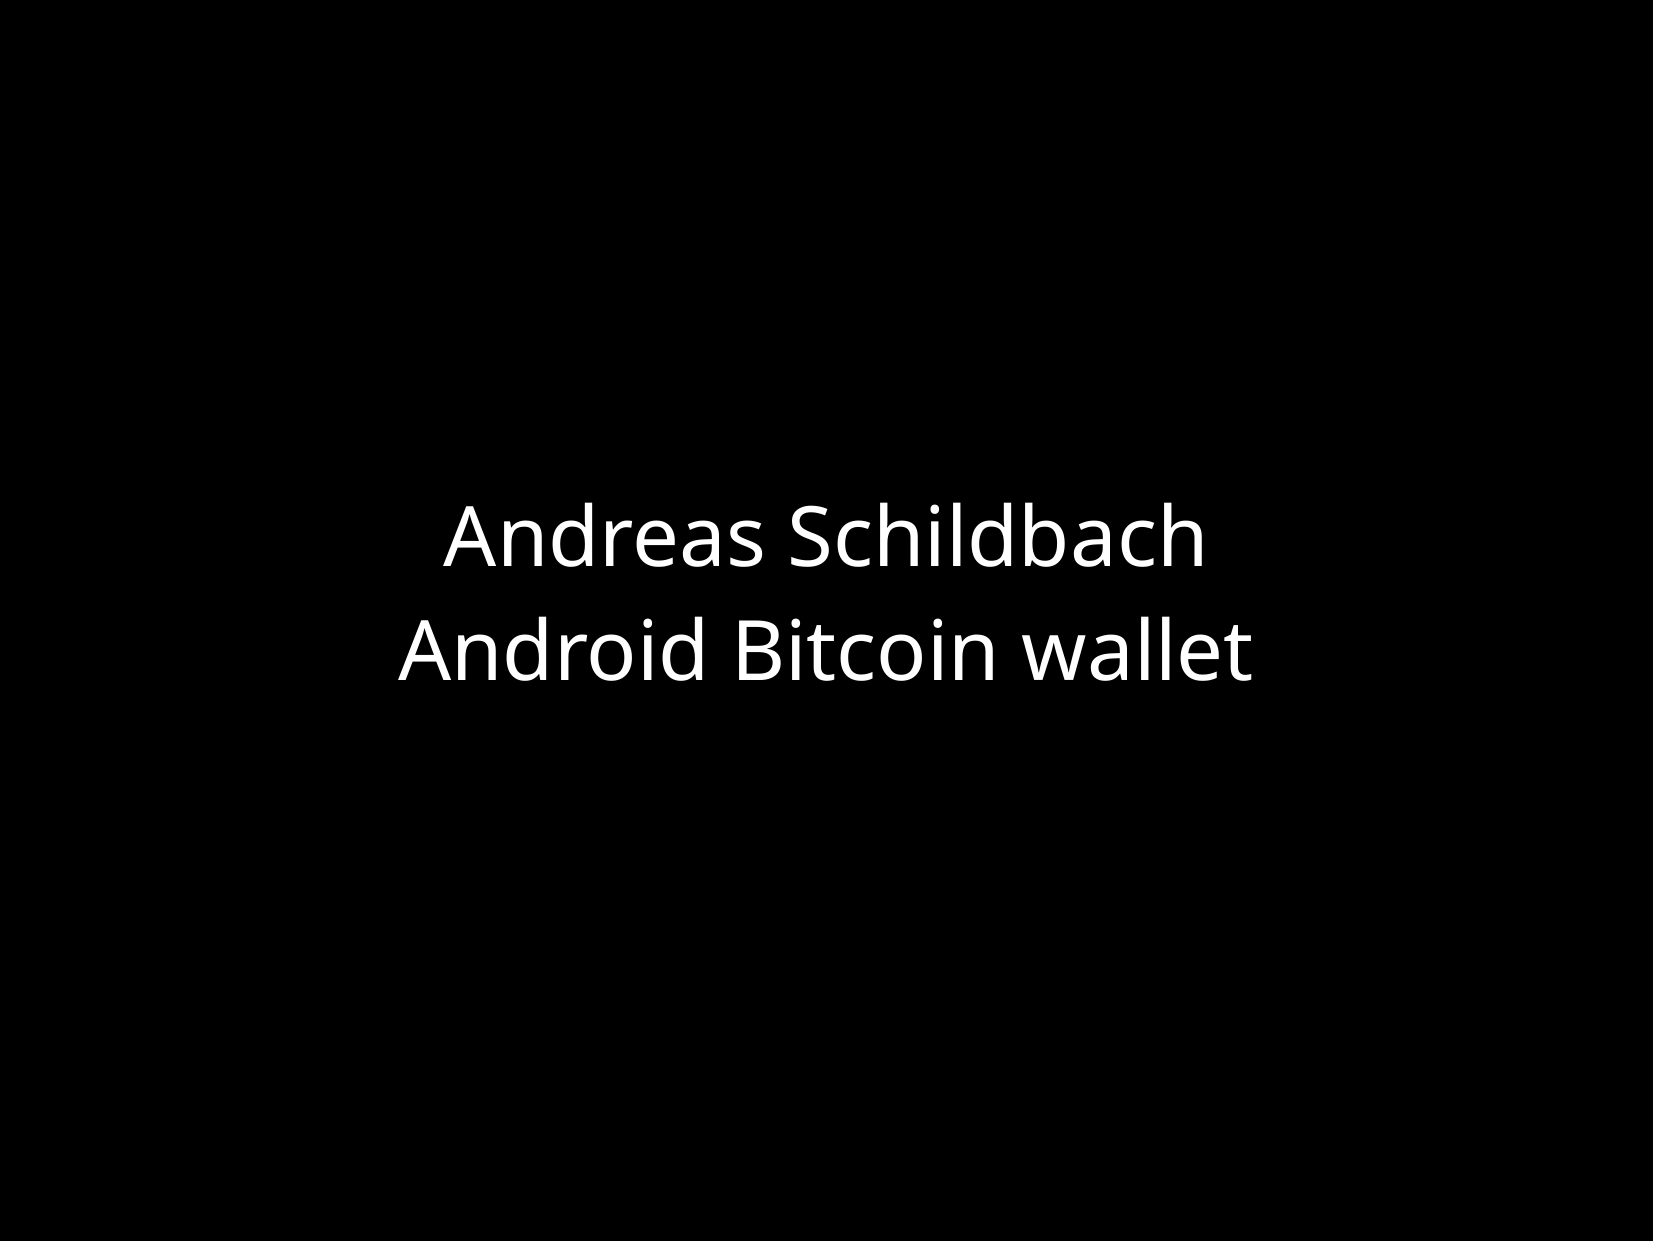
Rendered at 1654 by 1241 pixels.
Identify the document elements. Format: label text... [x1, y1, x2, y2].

subtitle Andreas Schildbach Android Bitcoin wallet [82, 231, 1571, 951]
